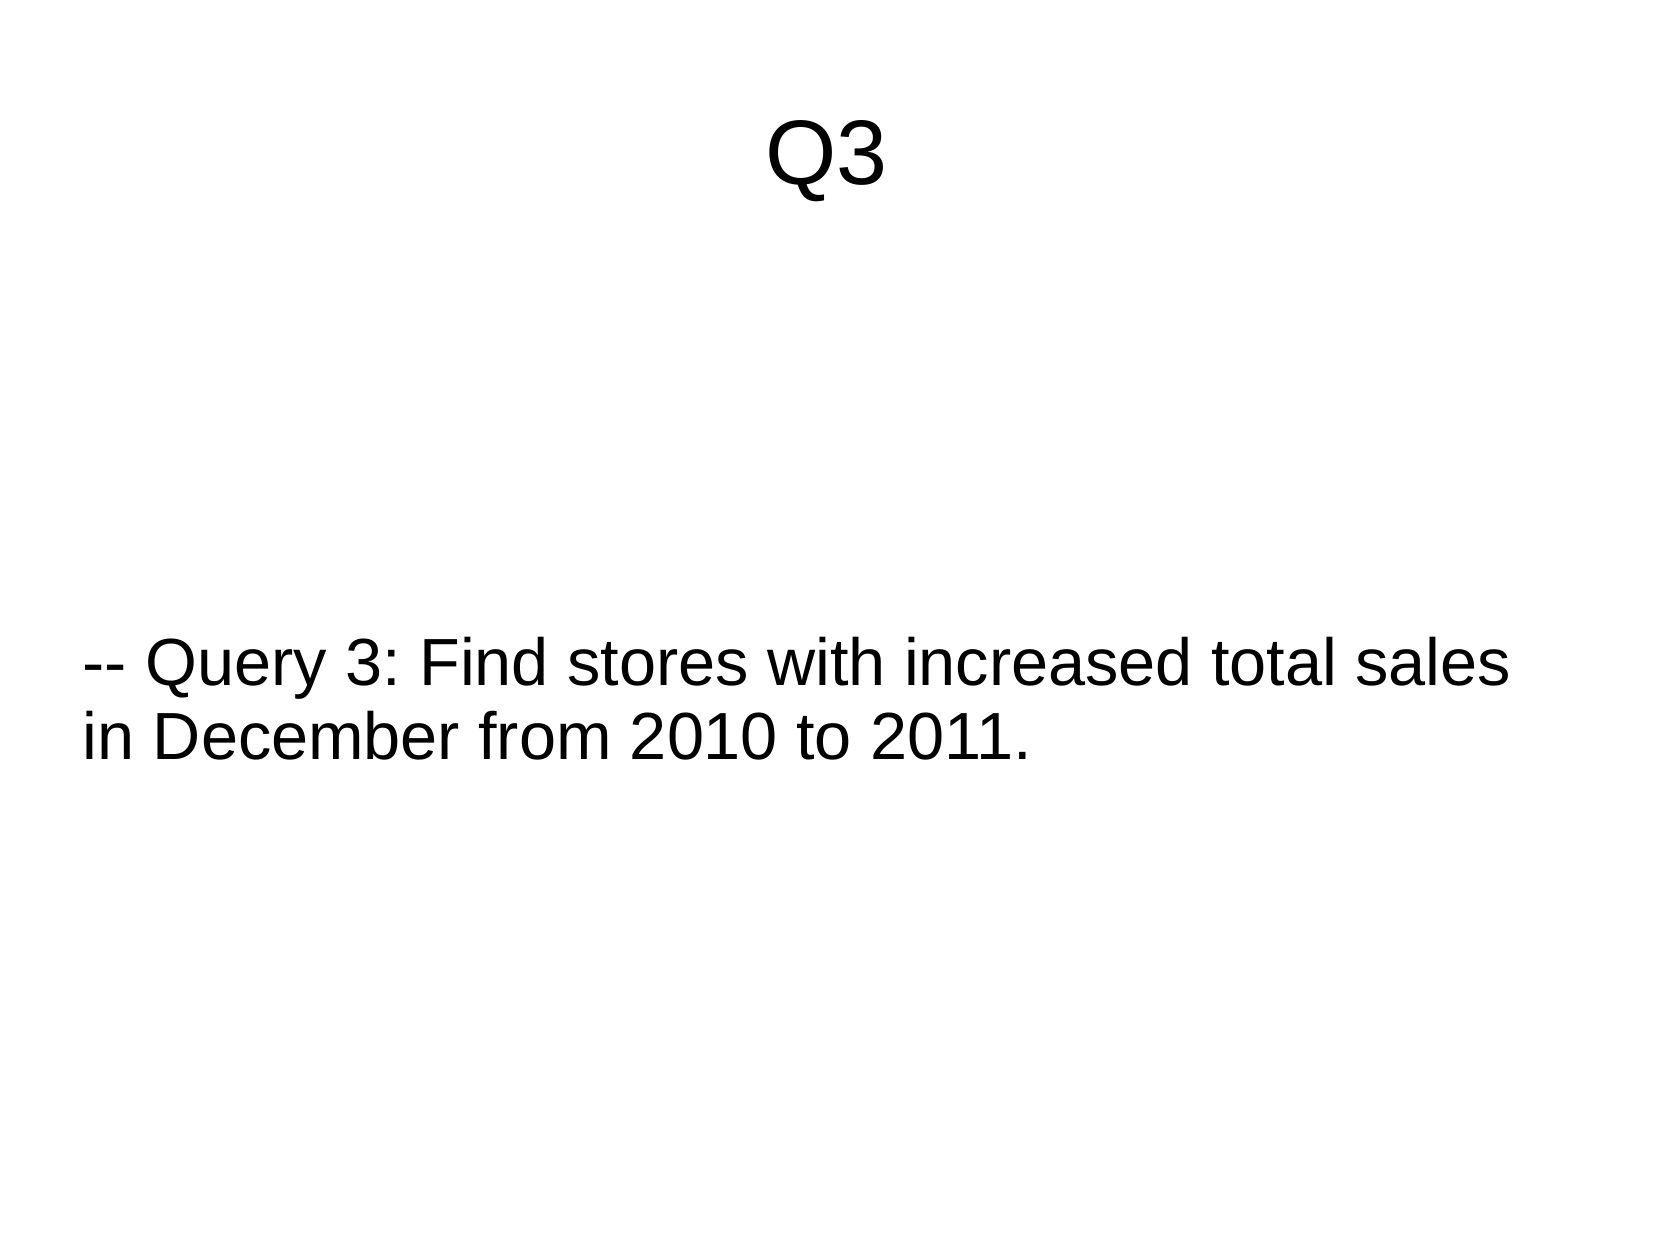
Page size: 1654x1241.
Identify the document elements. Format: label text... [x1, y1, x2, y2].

title Q3 [82, 49, 1571, 257]
subtitle -- Query 3: Find stores with increased total sales in December from 2010 to 2011. [82, 290, 1571, 1109]
